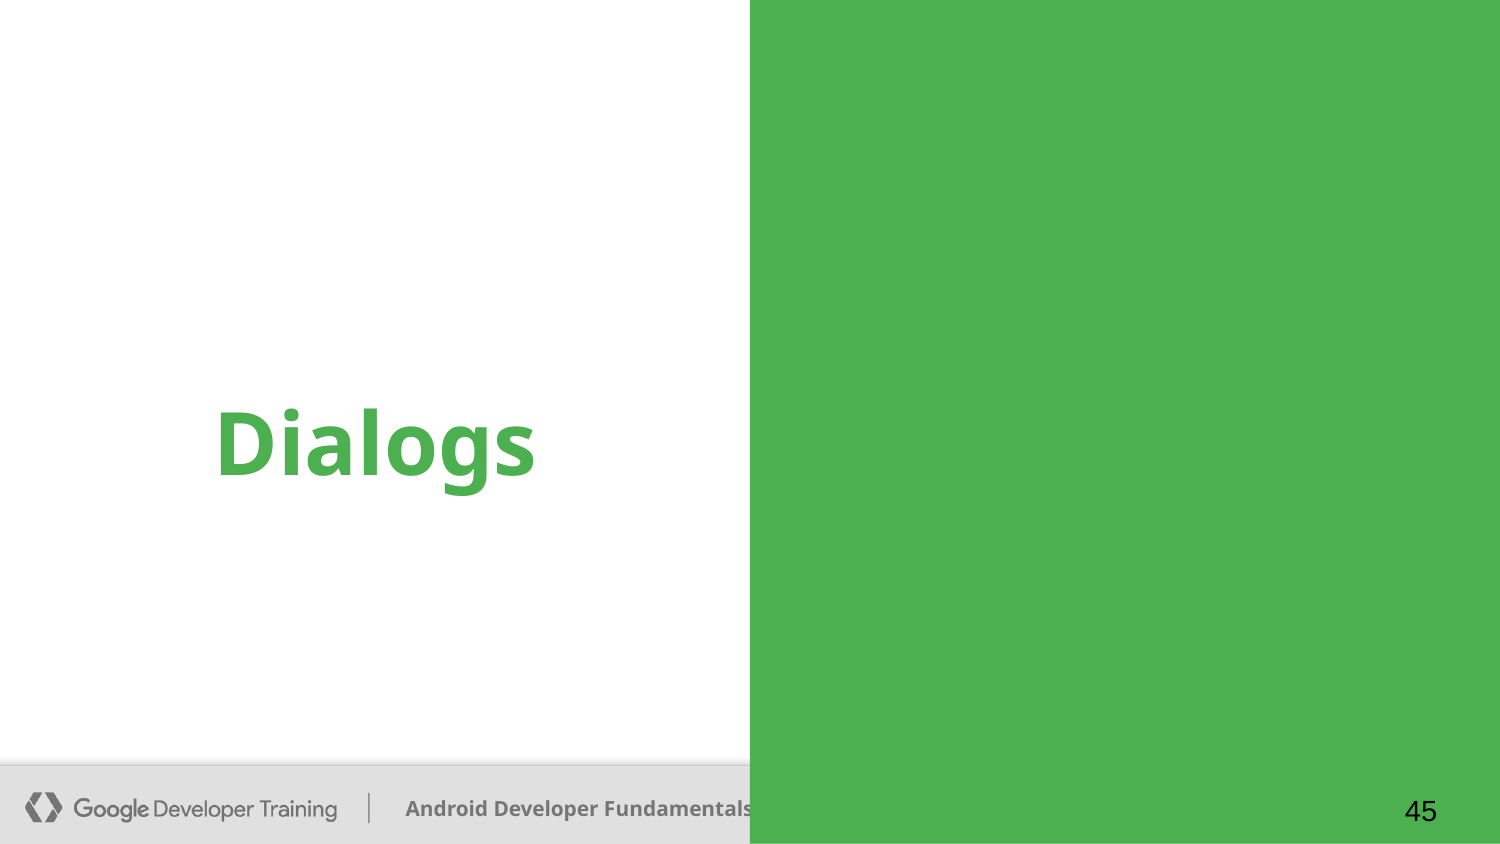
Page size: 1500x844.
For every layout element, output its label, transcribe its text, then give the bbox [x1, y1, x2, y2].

picture [0, 0, 749, 844]
slide_number <number> [1389, 777, 1480, 842]
title Dialogs [43, 264, 708, 508]
